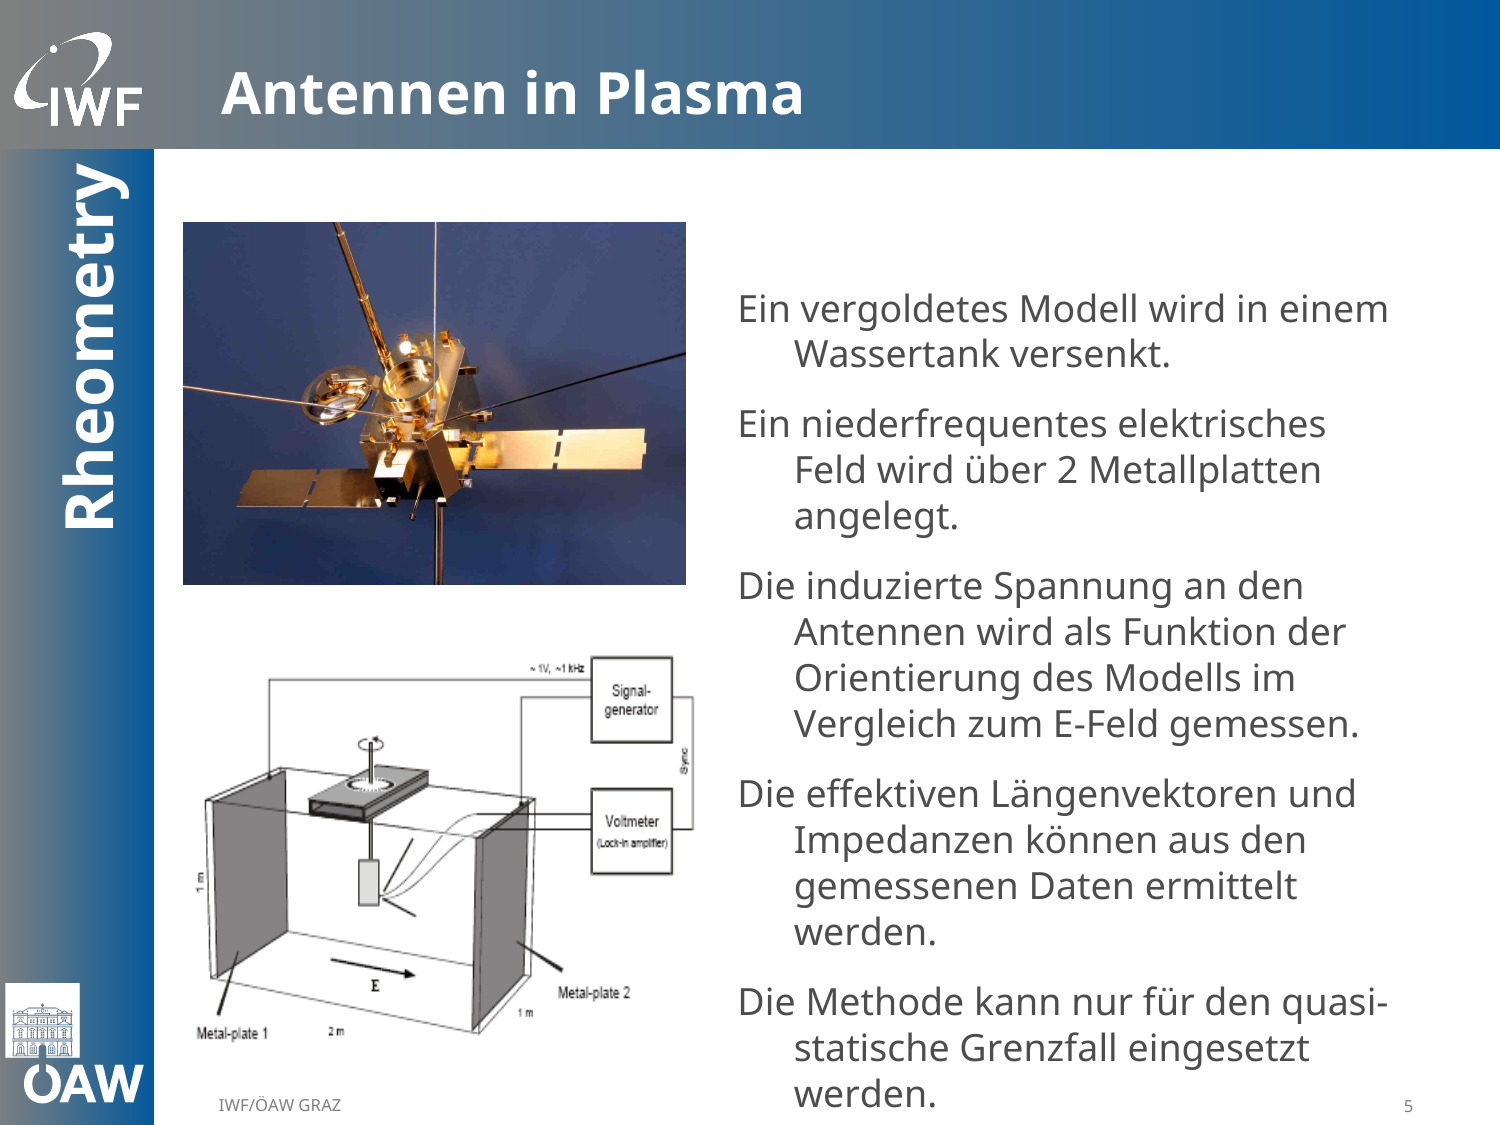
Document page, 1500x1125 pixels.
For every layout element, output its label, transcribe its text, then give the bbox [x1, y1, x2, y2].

title Antennen in Plasma [206, 16, 1459, 176]
picture [183, 222, 686, 585]
text_box Rheometry [29, 148, 154, 959]
picture [8, 32, 154, 132]
picture [5, 983, 154, 1105]
picture [177, 649, 709, 1063]
list Ein vergoldetes Modell wird in einem Wassertank versenkt. Ein niederfrequentes elektrisches Feld wird über 2 Metallplatten angelegt. Die induzierte Spannung an den Antennen wird als Funktion der Orientierung des Modells im Vergleich zum E-Feld gemessen. Die effektiven Längenvektoren und Impedanzen können aus den gemessenen Daten ermittelt werden. Die Methode kann nur für den quasi-statische Grenzfall eingesetzt werden. [722, 277, 1406, 1050]
